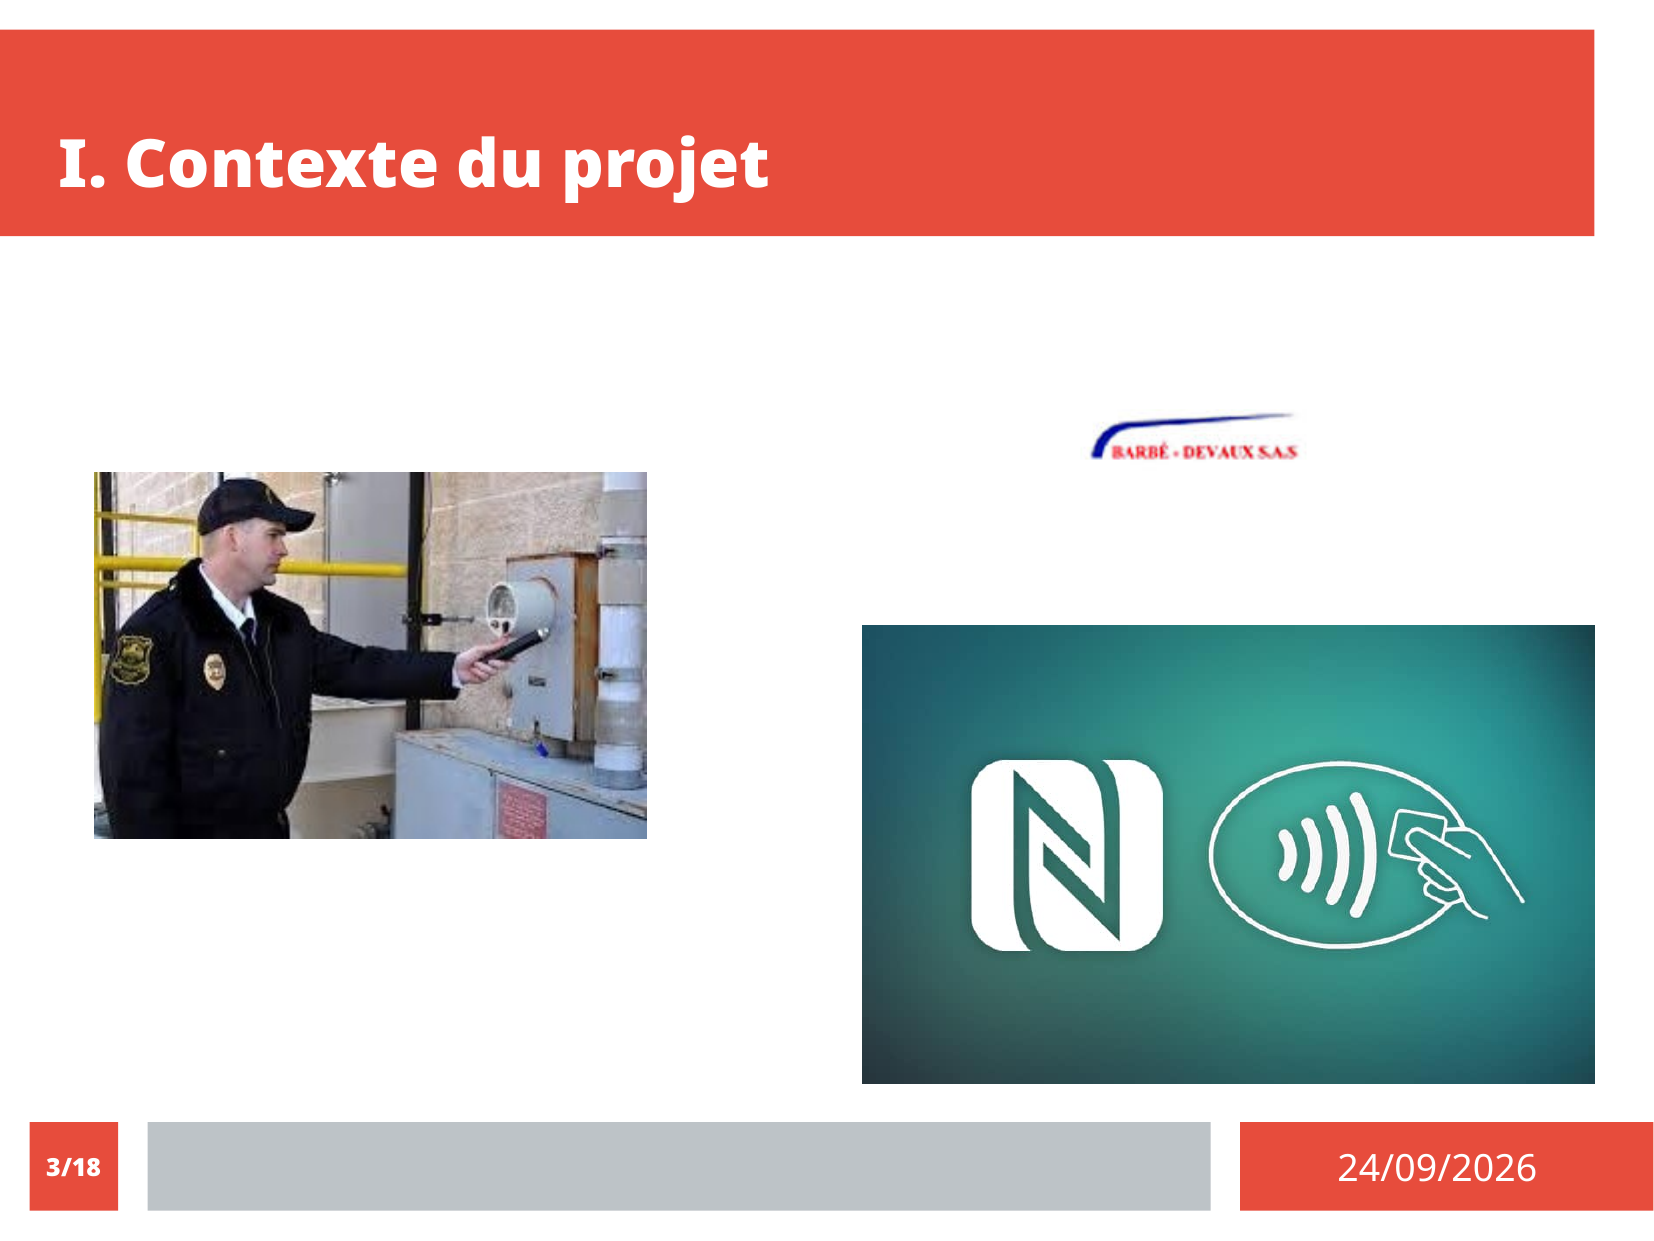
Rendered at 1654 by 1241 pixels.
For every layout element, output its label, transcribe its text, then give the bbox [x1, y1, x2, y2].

picture [94, 472, 647, 839]
picture [1018, 259, 1371, 612]
title I. Contexte du projet [59, 59, 1595, 207]
picture [862, 625, 1595, 1084]
